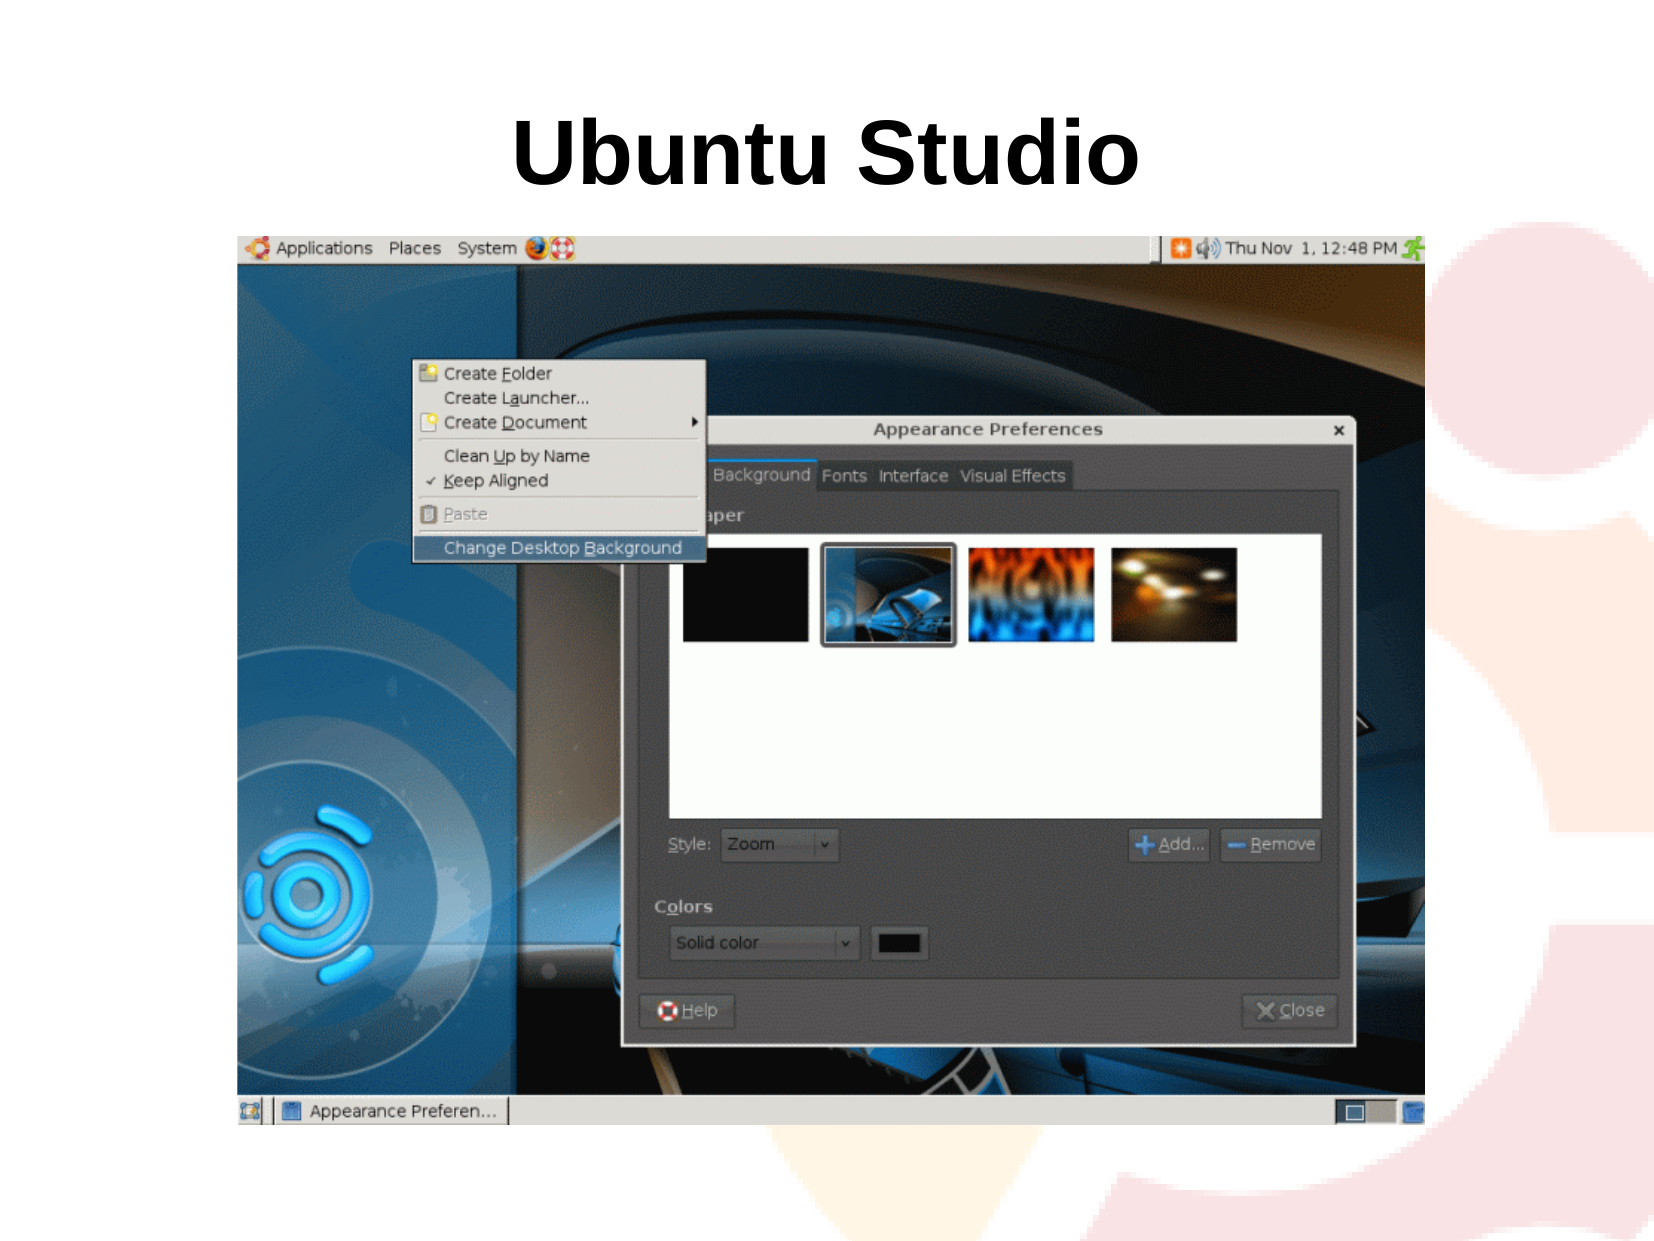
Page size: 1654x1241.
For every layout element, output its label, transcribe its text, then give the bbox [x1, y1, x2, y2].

picture [236, 236, 1425, 1125]
title Ubuntu Studio [82, 56, 1571, 250]
